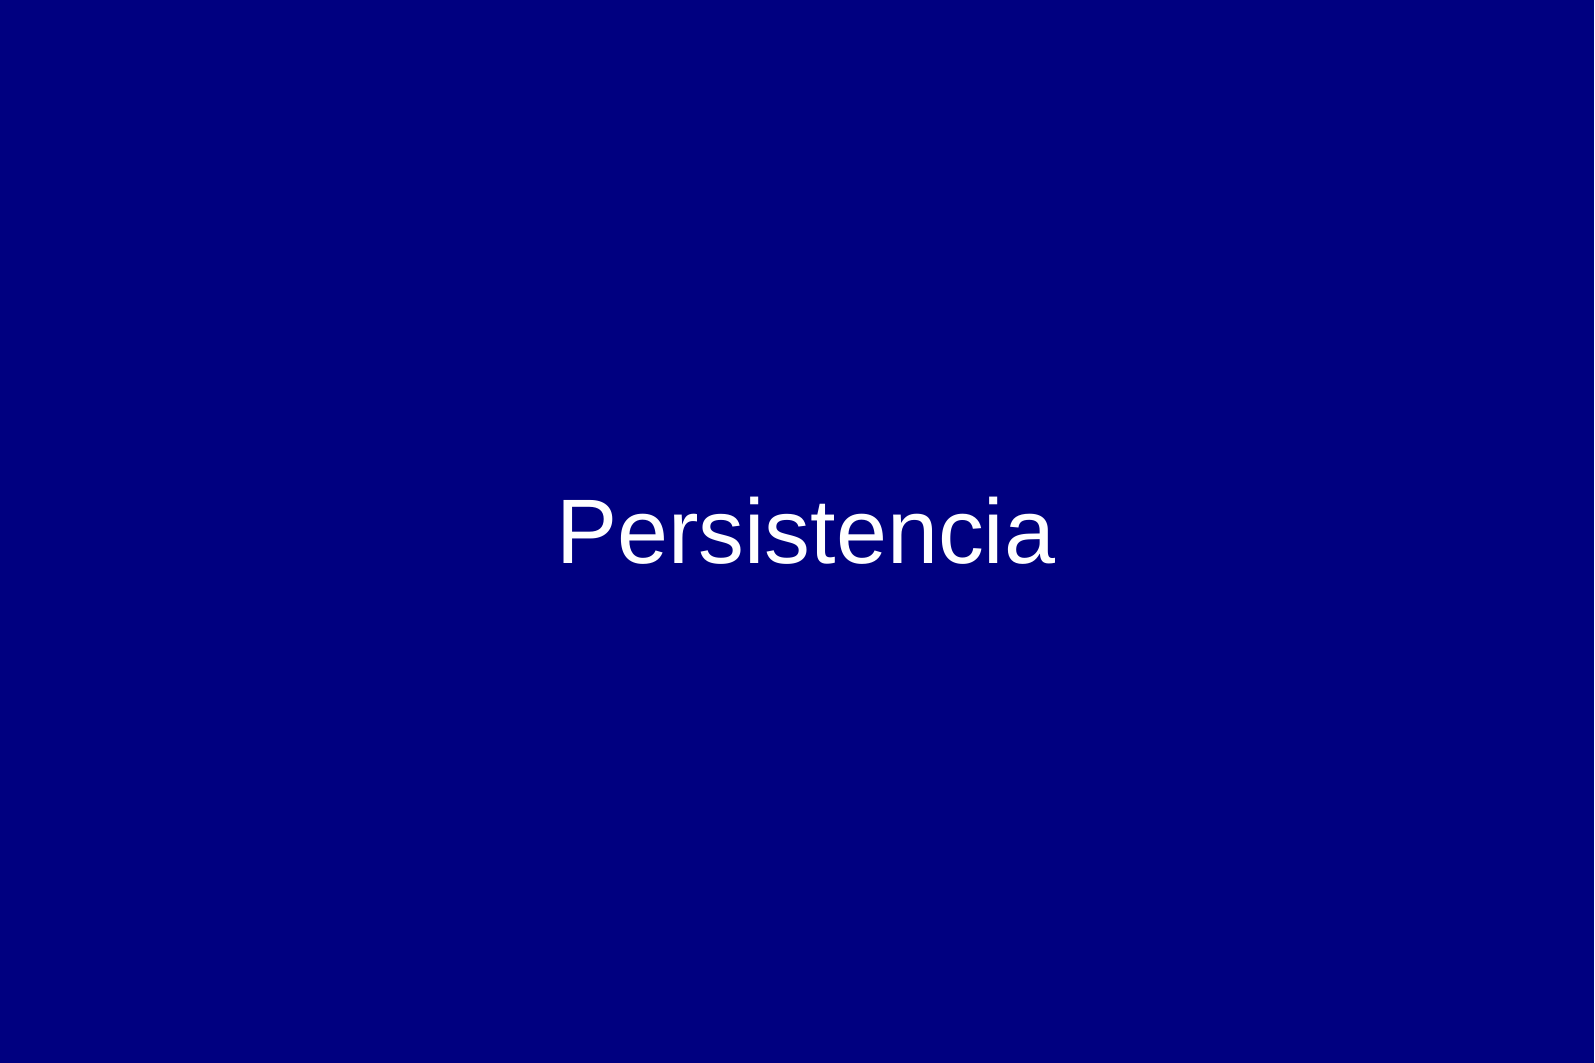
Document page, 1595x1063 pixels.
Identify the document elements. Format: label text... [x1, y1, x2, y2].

title Persistencia [88, 442, 1524, 621]
